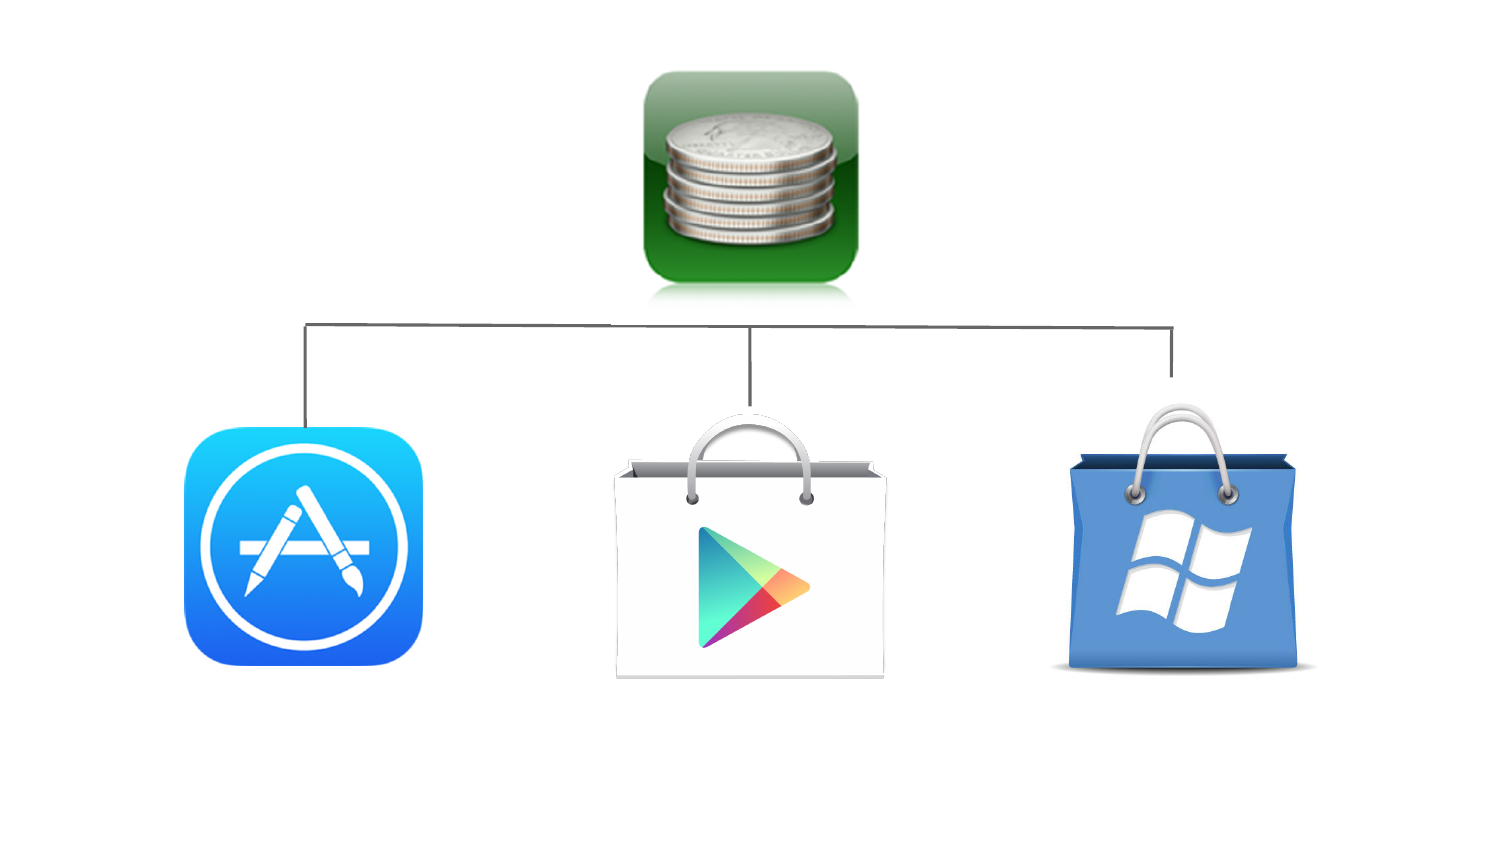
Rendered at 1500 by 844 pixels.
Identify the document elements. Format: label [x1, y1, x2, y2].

picture [611, 47, 889, 325]
picture [563, 406, 937, 687]
picture [960, 377, 1383, 695]
picture [184, 427, 423, 666]
